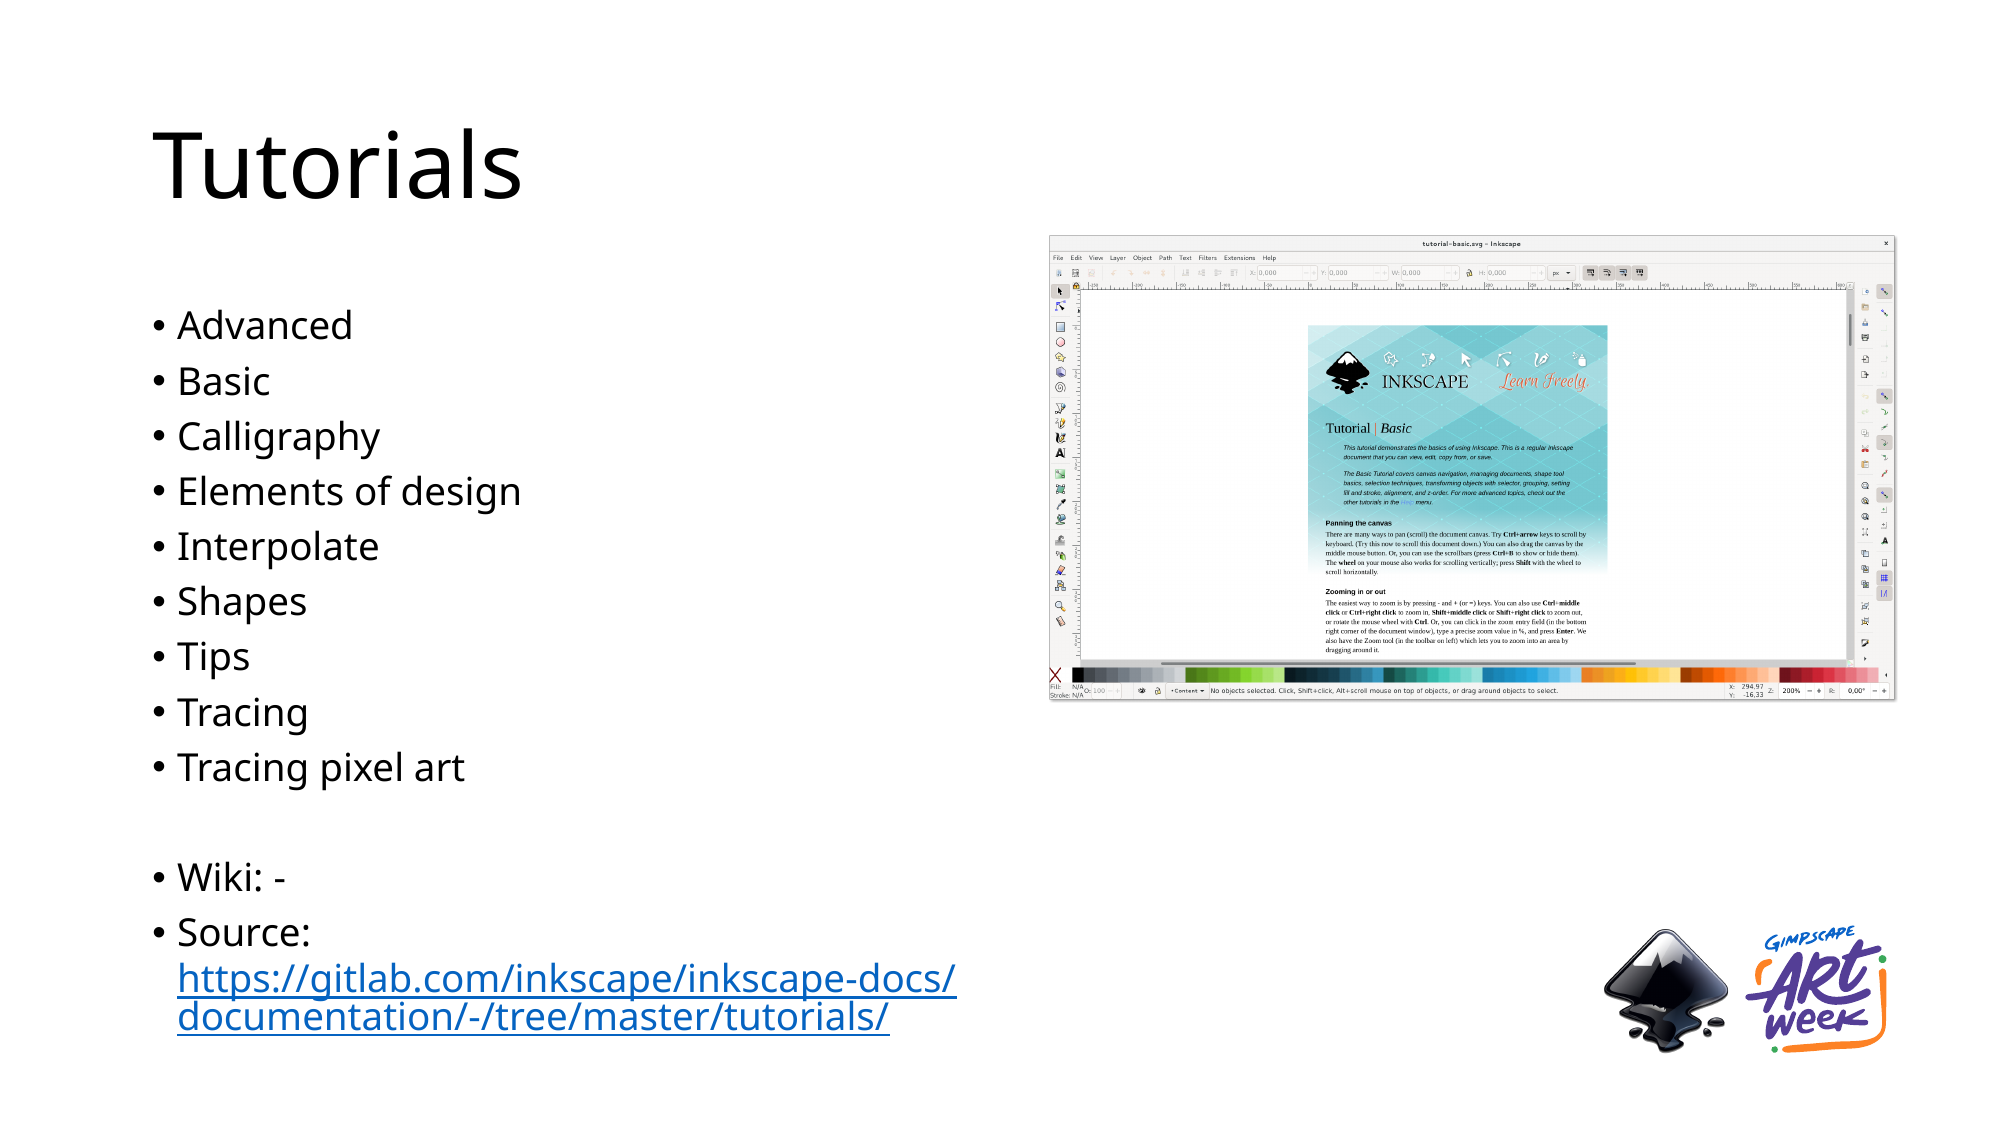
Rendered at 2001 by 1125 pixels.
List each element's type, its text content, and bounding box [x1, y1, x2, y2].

text_box Advanced Basic Calligraphy Elements of design Interpolate Shapes Tips Tracing Tracing pixel art Wiki: - Source: https://gitlab.com/inkscape/inkscape-docs/documentation/-/tree/master/tutorials/ [137, 299, 988, 1013]
text_box Tutorials [137, 59, 1863, 277]
picture [1047, 233, 1898, 703]
picture [1595, 921, 1737, 1063]
picture [1742, 915, 1890, 1063]
